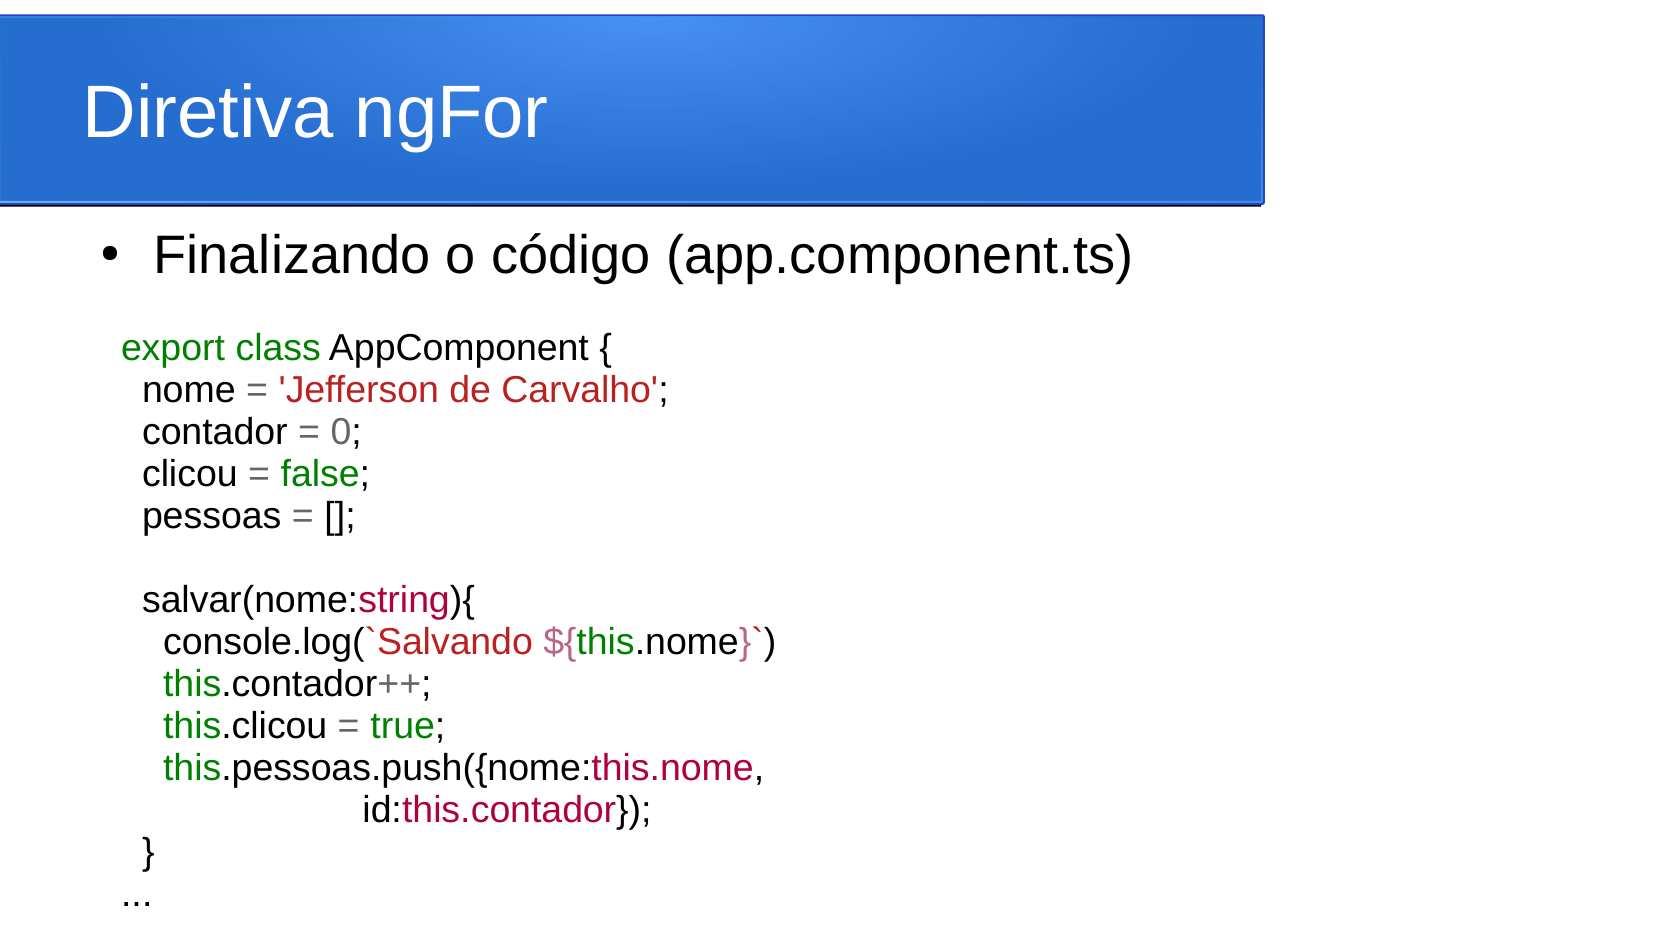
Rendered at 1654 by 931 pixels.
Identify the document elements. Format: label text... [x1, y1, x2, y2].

list Finalizando o código (app.component.ts) [82, 224, 1571, 764]
title Diretiva ngFor [82, 35, 1235, 189]
text_box export class AppComponent { nome = 'Jefferson de Carvalho'; contador = 0; clicou = false; pessoas = []; salvar(nome:string){ console.log(`Salvando ${this.nome}`) this.contador++; this.clicou = true; this.pessoas.push({nome:this.nome, id:this.contador}); } ... [106, 318, 1524, 922]
